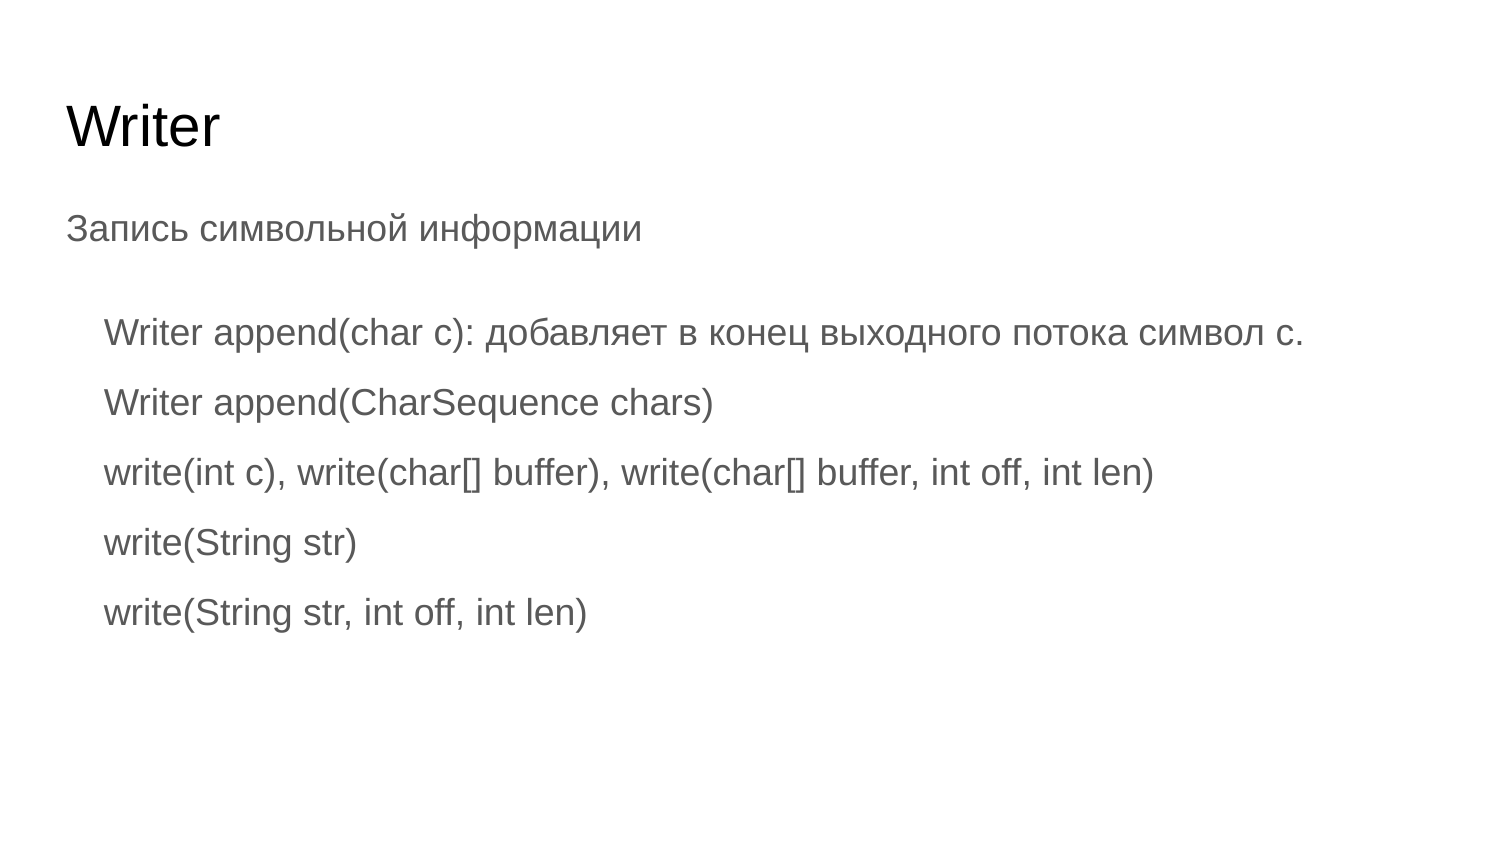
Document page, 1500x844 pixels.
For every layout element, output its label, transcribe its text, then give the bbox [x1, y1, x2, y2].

title Writer [51, 72, 1449, 167]
list Запись символьной информации Writer append(char c): добавляет в конец выходного потока символ c. Writer append(CharSequence chars) write(int c), write(char[] buffer), write(char[] buffer, int off, int len) write(String str) write(String str, int off, int len) [51, 189, 1449, 750]
